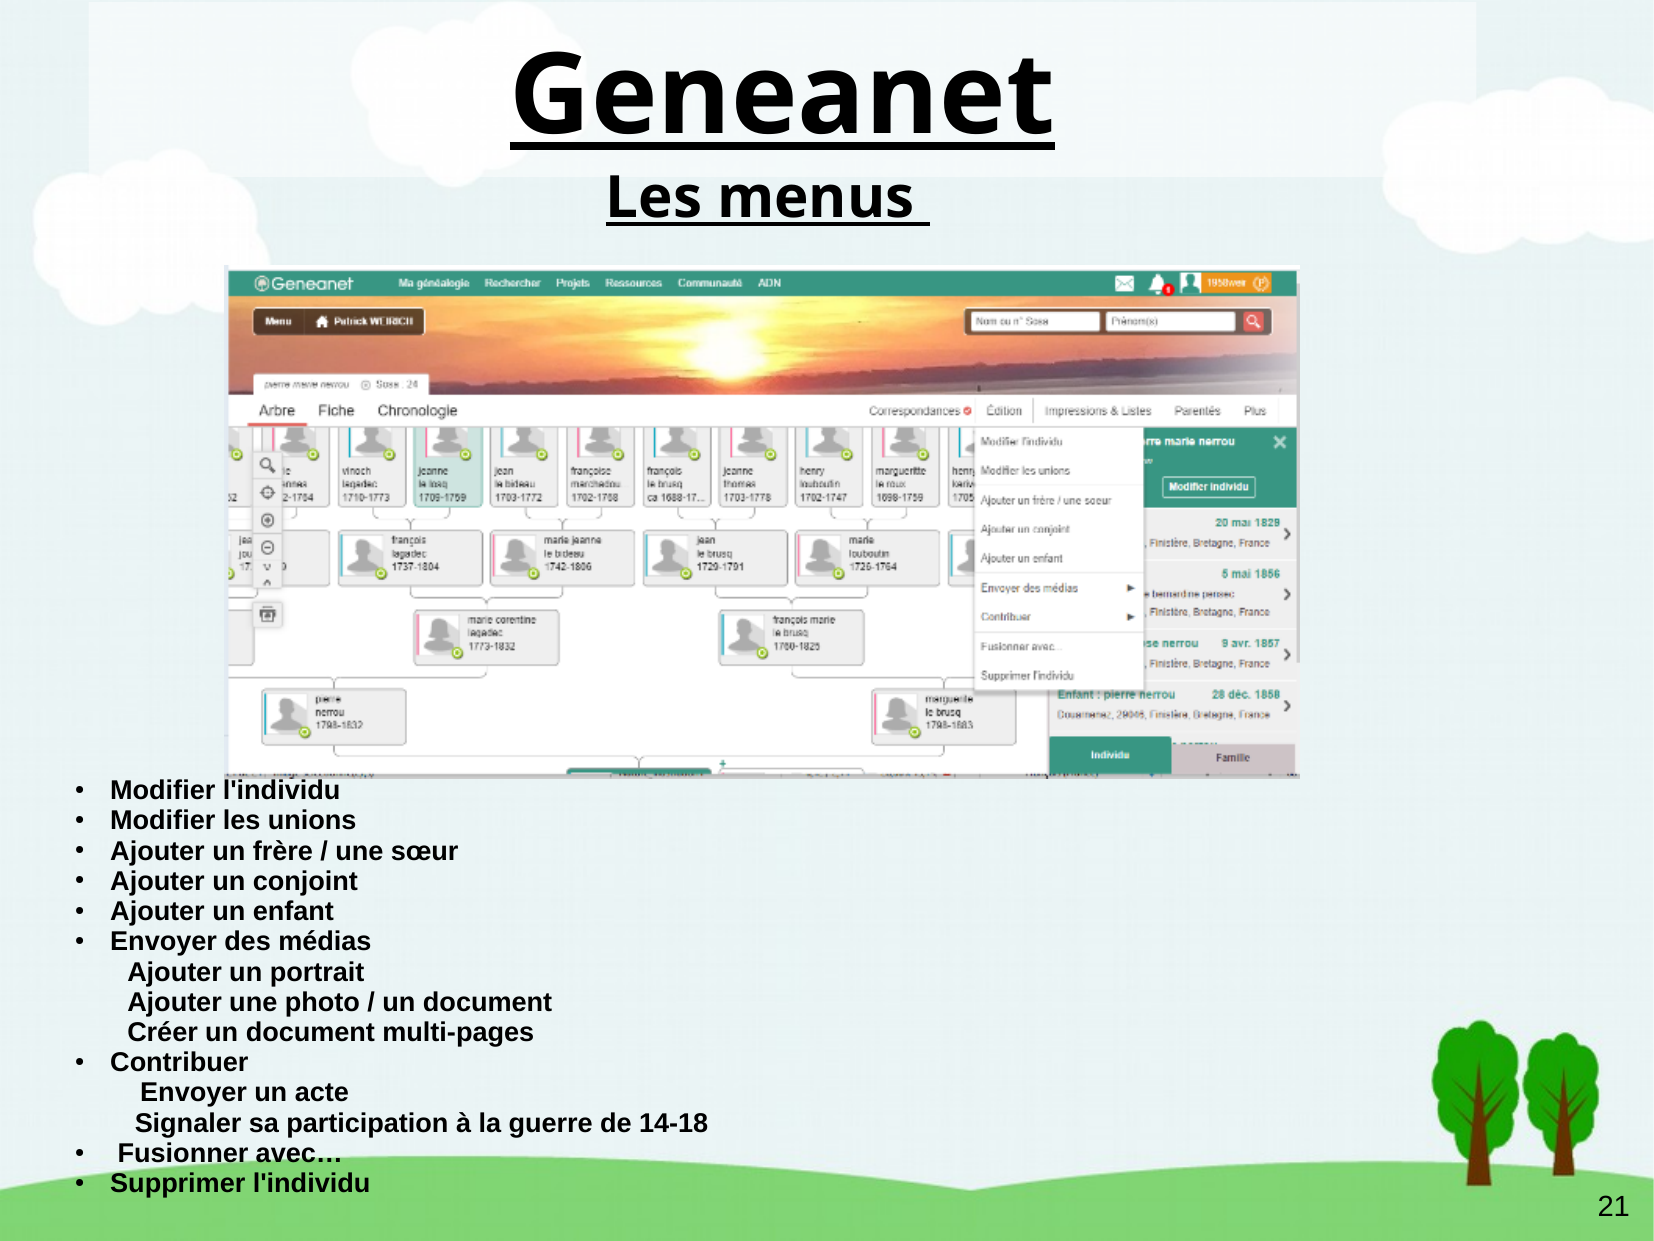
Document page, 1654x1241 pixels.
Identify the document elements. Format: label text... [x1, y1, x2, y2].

text_box Modifier l'individu Modifier les unions Ajouter un frère / une sœur Ajouter un conjoint Ajouter un enfant Envoyer des médias Ajouter un portrait Ajouter une photo / un document Créer un document multi-pages Contribuer Envoyer un acte Signaler sa participation à la guerre de 14-18 Fusionner avec… Supprimer l'individu [60, 767, 1211, 1211]
text_box Les menus [0, 147, 1536, 296]
title Geneanet [88, 2, 1477, 147]
picture [0, 0, 1654, 1241]
